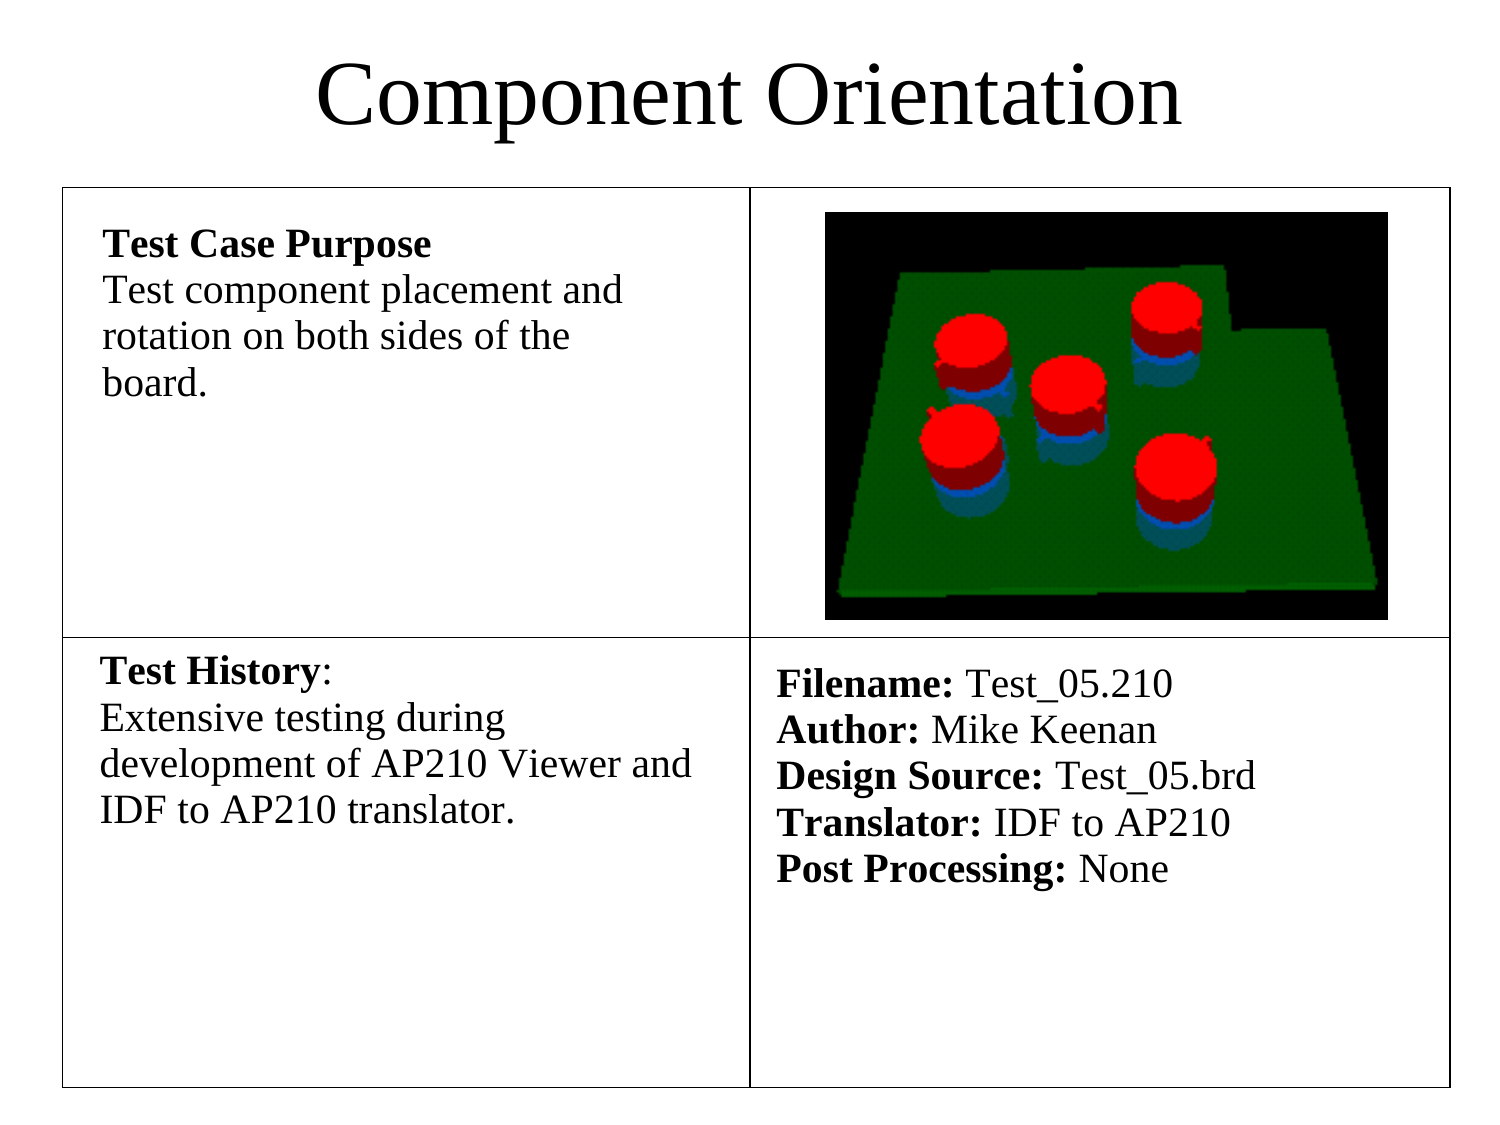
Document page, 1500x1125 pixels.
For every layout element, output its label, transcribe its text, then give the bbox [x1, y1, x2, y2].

text_box Test History: Extensive testing during development of AP210 Viewer and IDF to AP210 translator. [84, 639, 726, 841]
title Component Orientation [112, 0, 1388, 188]
chart [825, 212, 1388, 620]
text_box Test Case Purpose Test component placement and rotation on both sides of the board. [87, 212, 676, 413]
text_box Filename: Test_05.210 Author: Mike Keenan Design Source: Test_05.brd Translator: IDF to AP210 Post Processing: None [761, 652, 1272, 1010]
